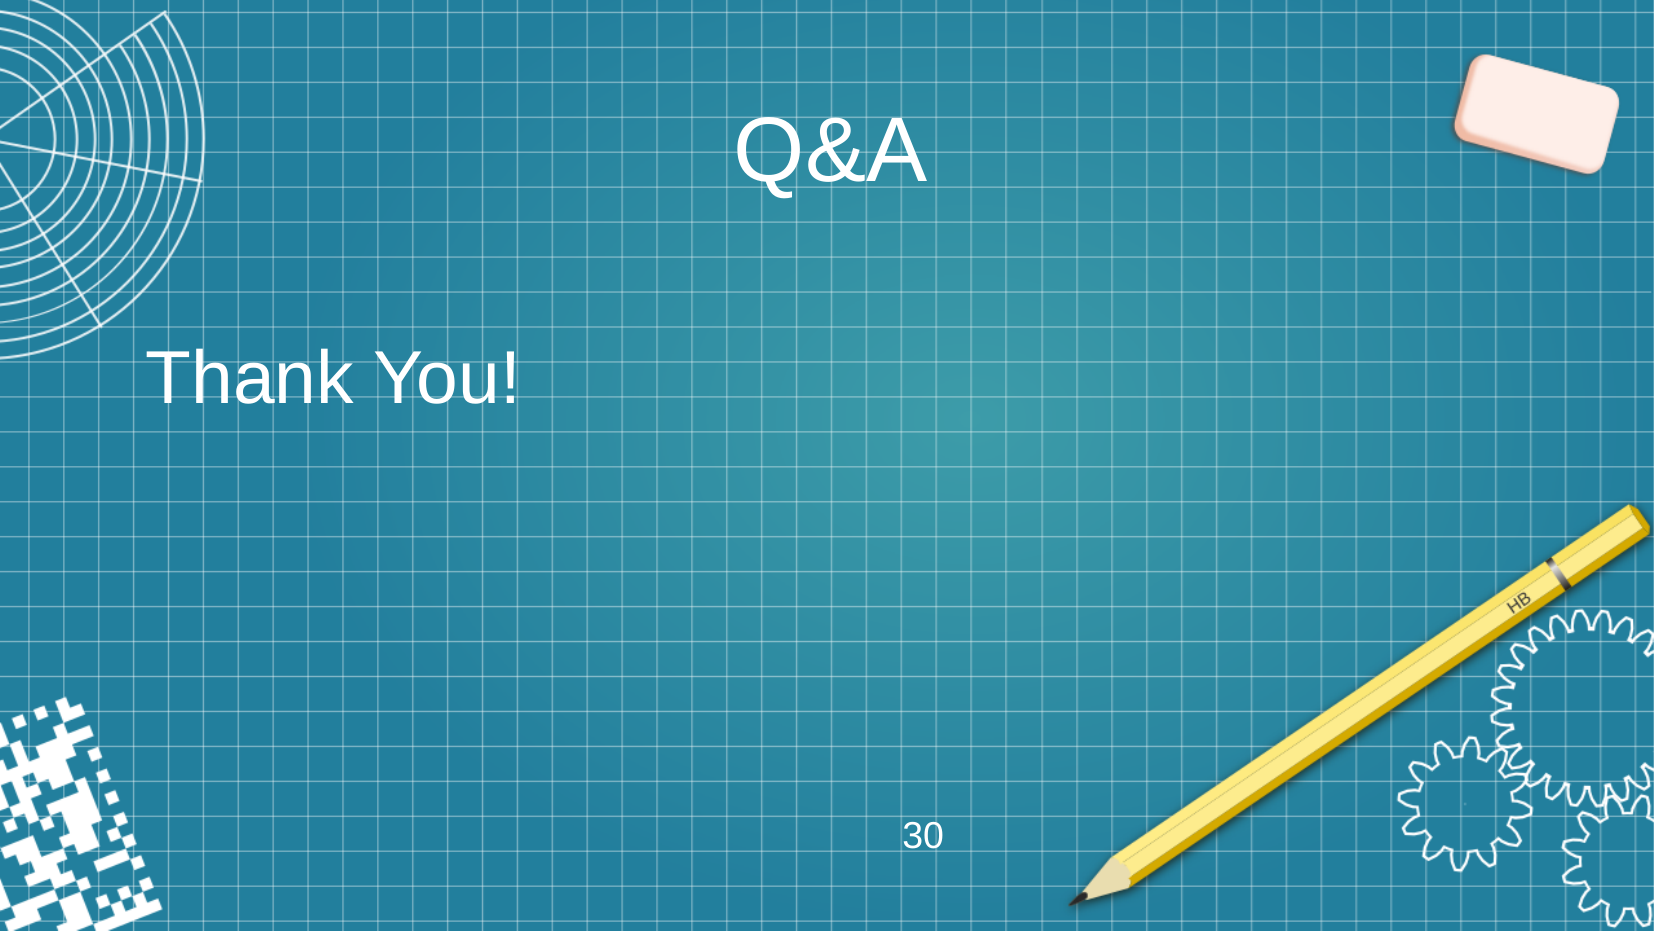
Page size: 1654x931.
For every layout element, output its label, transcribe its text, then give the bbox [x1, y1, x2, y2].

list Thank You! [75, 335, 1564, 788]
title Q&A [86, 75, 1576, 226]
picture [0, 0, 1654, 931]
text_box <number> [787, 806, 1059, 863]
